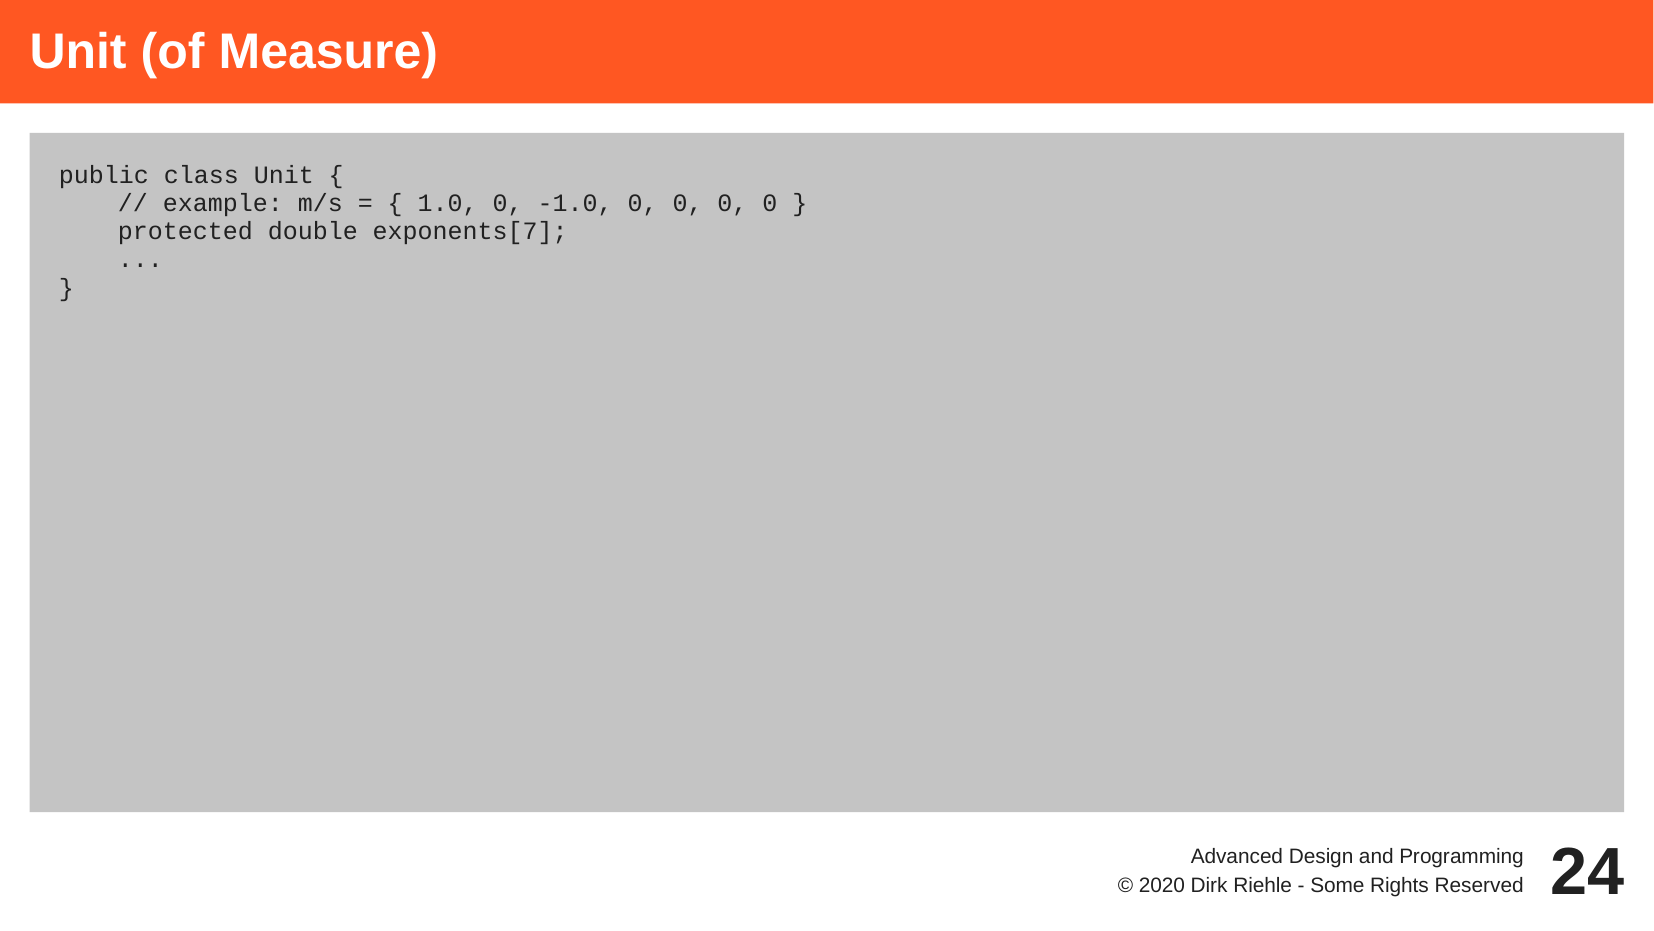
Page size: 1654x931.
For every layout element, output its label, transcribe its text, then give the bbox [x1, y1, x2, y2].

title Unit (of Measure) [0, 0, 1654, 104]
list public class Unit { // example: m/s = { 1.0, 0, -1.0, 0, 0, 0, 0 } protected double exponents[7]; ... } [29, 132, 1625, 813]
